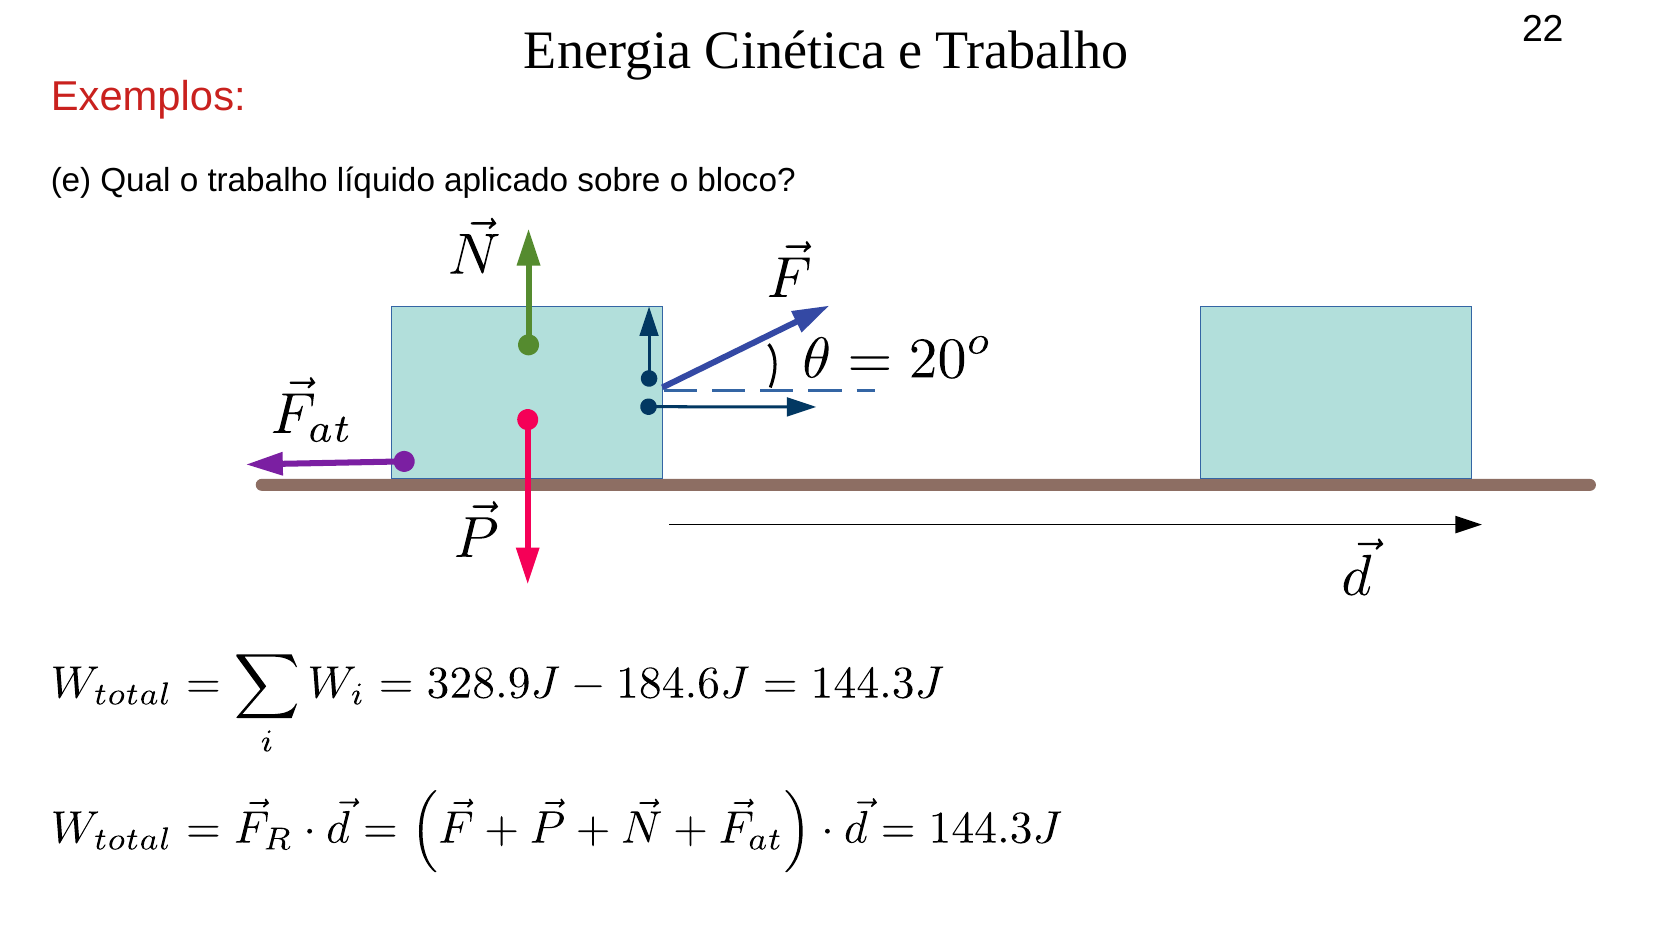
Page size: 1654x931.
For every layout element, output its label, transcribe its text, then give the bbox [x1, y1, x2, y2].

picture [453, 500, 499, 557]
picture [270, 376, 349, 443]
text_box <number> [1507, 0, 1654, 71]
picture [48, 652, 946, 754]
picture [1341, 538, 1384, 596]
text_box Energia Cinética e Trabalho [509, 0, 1145, 88]
picture [48, 788, 1064, 874]
text_box [391, 306, 663, 479]
picture [802, 335, 989, 379]
picture [766, 240, 812, 297]
text_box [1200, 306, 1472, 479]
text_box Exemplos: (e) Qual o trabalho líquido aplicado sobre o bloco? [36, 65, 1630, 577]
picture [447, 217, 499, 274]
